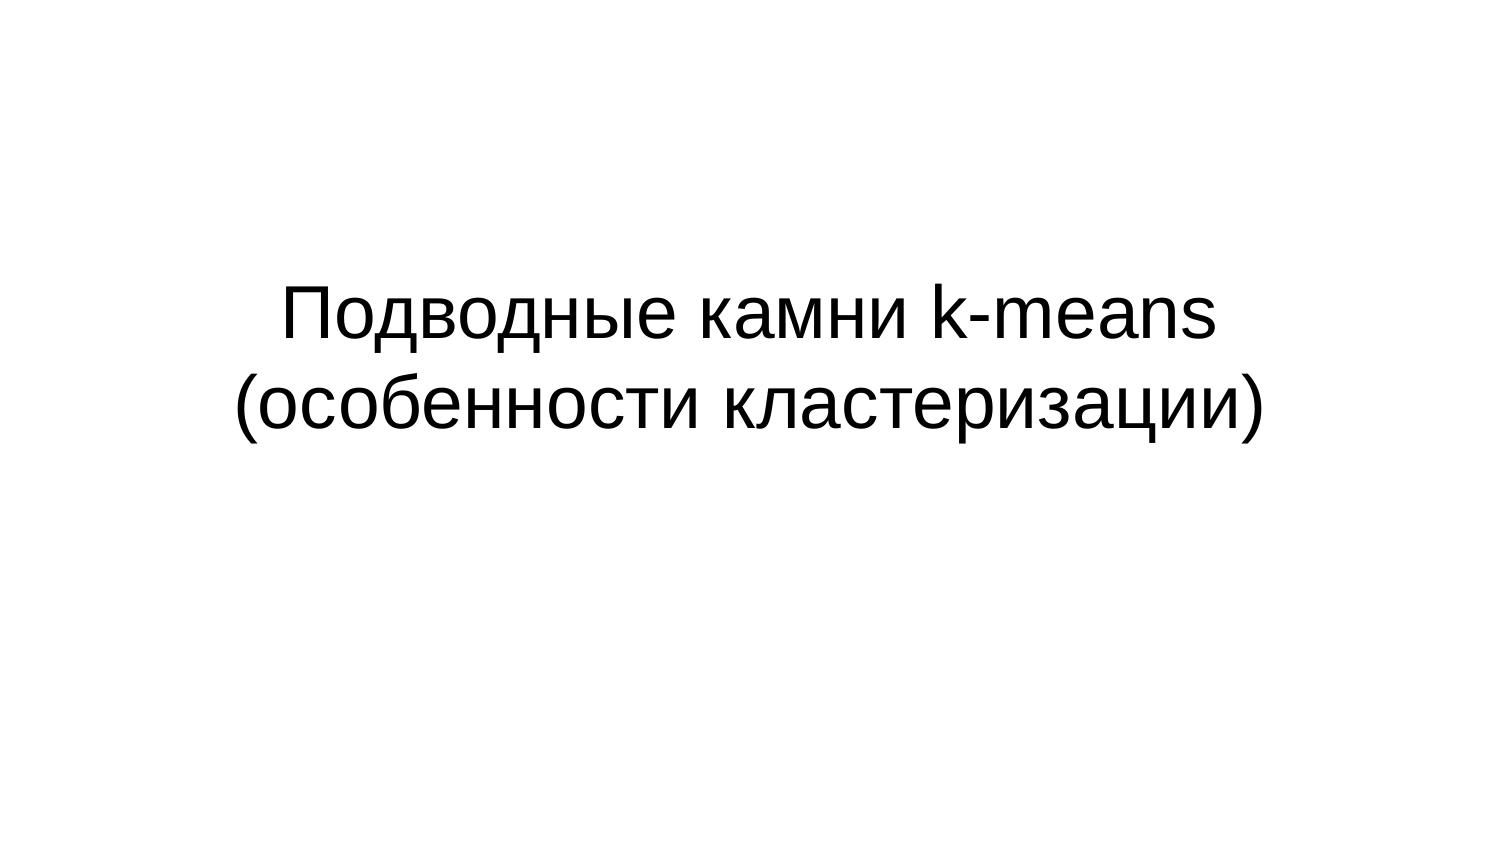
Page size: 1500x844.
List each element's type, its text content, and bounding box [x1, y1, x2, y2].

title Подводные камни k-means (особенности кластеризации) [51, 122, 1449, 459]
